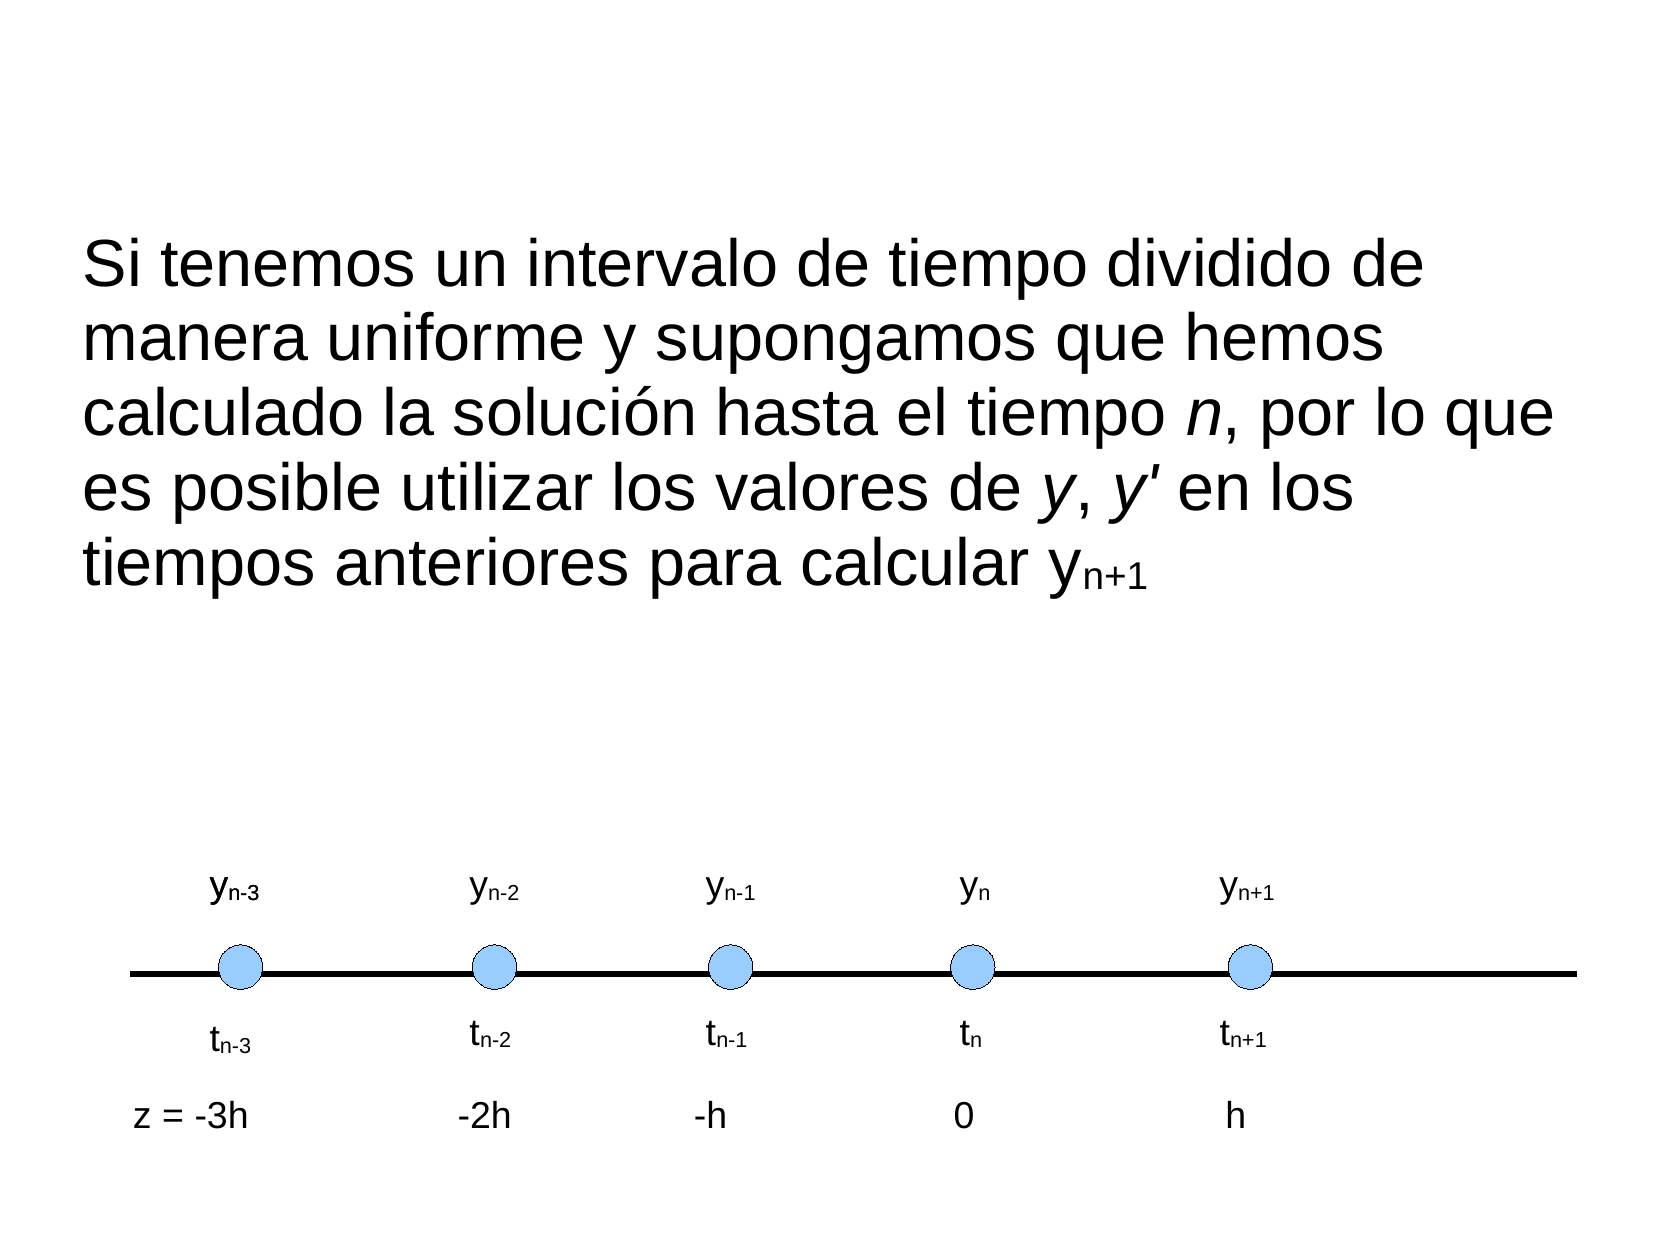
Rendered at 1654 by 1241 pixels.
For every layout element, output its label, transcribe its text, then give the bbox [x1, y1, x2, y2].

text_box [1228, 944, 1273, 990]
text_box [708, 944, 753, 990]
text_box yn-2 [454, 856, 535, 926]
text_box tn+1 [1204, 1003, 1282, 1074]
text_box 0 [938, 1086, 990, 1144]
text_box tn-3 [194, 1009, 267, 1080]
text_box -2h [442, 1086, 527, 1144]
text_box yn [944, 856, 1006, 926]
text_box tn-1 [690, 1003, 763, 1074]
text_box z = -3h [118, 1086, 264, 1144]
text_box h [1210, 1086, 1262, 1144]
text_box tn [944, 1003, 998, 1074]
text_box yn-1 [690, 856, 771, 926]
subtitle Si tenemos un intervalo de tiempo dividido de manera uniforme y supongamos que hemos calculado la solución hasta el tiempo n, por lo que es posible utilizar los valores de y, y' en los tiempos anteriores para calcular yn+1 [82, 147, 1571, 827]
text_box -h [679, 1086, 743, 1144]
text_box [218, 944, 263, 990]
text_box tn-2 [454, 1003, 527, 1074]
text_box yn+1 [1204, 856, 1290, 926]
text_box [950, 944, 996, 990]
text_box [472, 944, 517, 990]
text_box yn-3 [194, 856, 275, 926]
